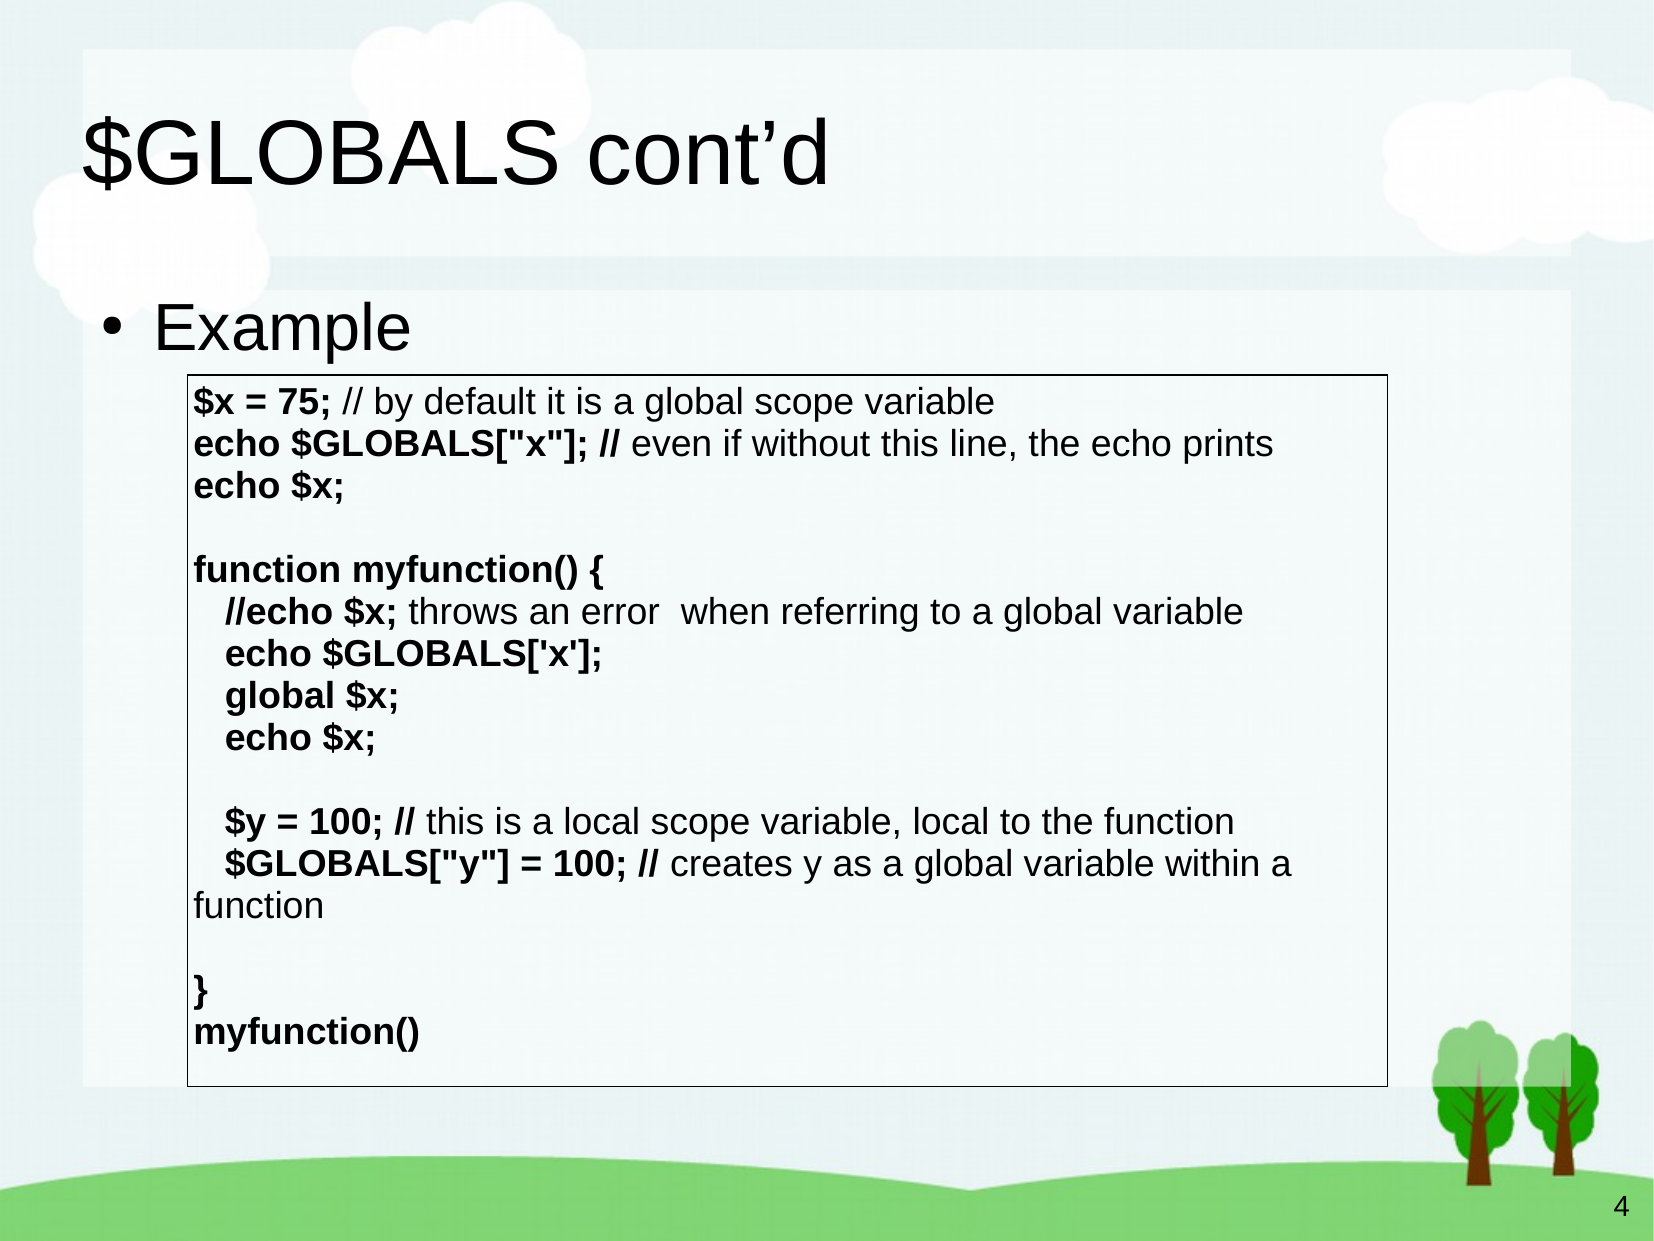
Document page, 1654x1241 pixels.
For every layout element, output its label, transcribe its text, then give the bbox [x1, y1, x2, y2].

table_header $x = 75; // by default it is a global scope variable echo $GLOBALS["x"]; // even if without this line, the echo prints echo $x; function myfunction() { //echo $x; throws an error when referring to a global variable echo $GLOBALS['x']; global $x; echo $x; $y = 100; // this is a local scope variable, local to the function $GLOBALS["y"] = 100; // creates y as a global variable within a function } myfunction() [188, 376, 1387, 1086]
list Example [82, 290, 1571, 1087]
picture [0, 0, 1654, 1241]
title $GLOBALS cont’d [82, 49, 1571, 257]
